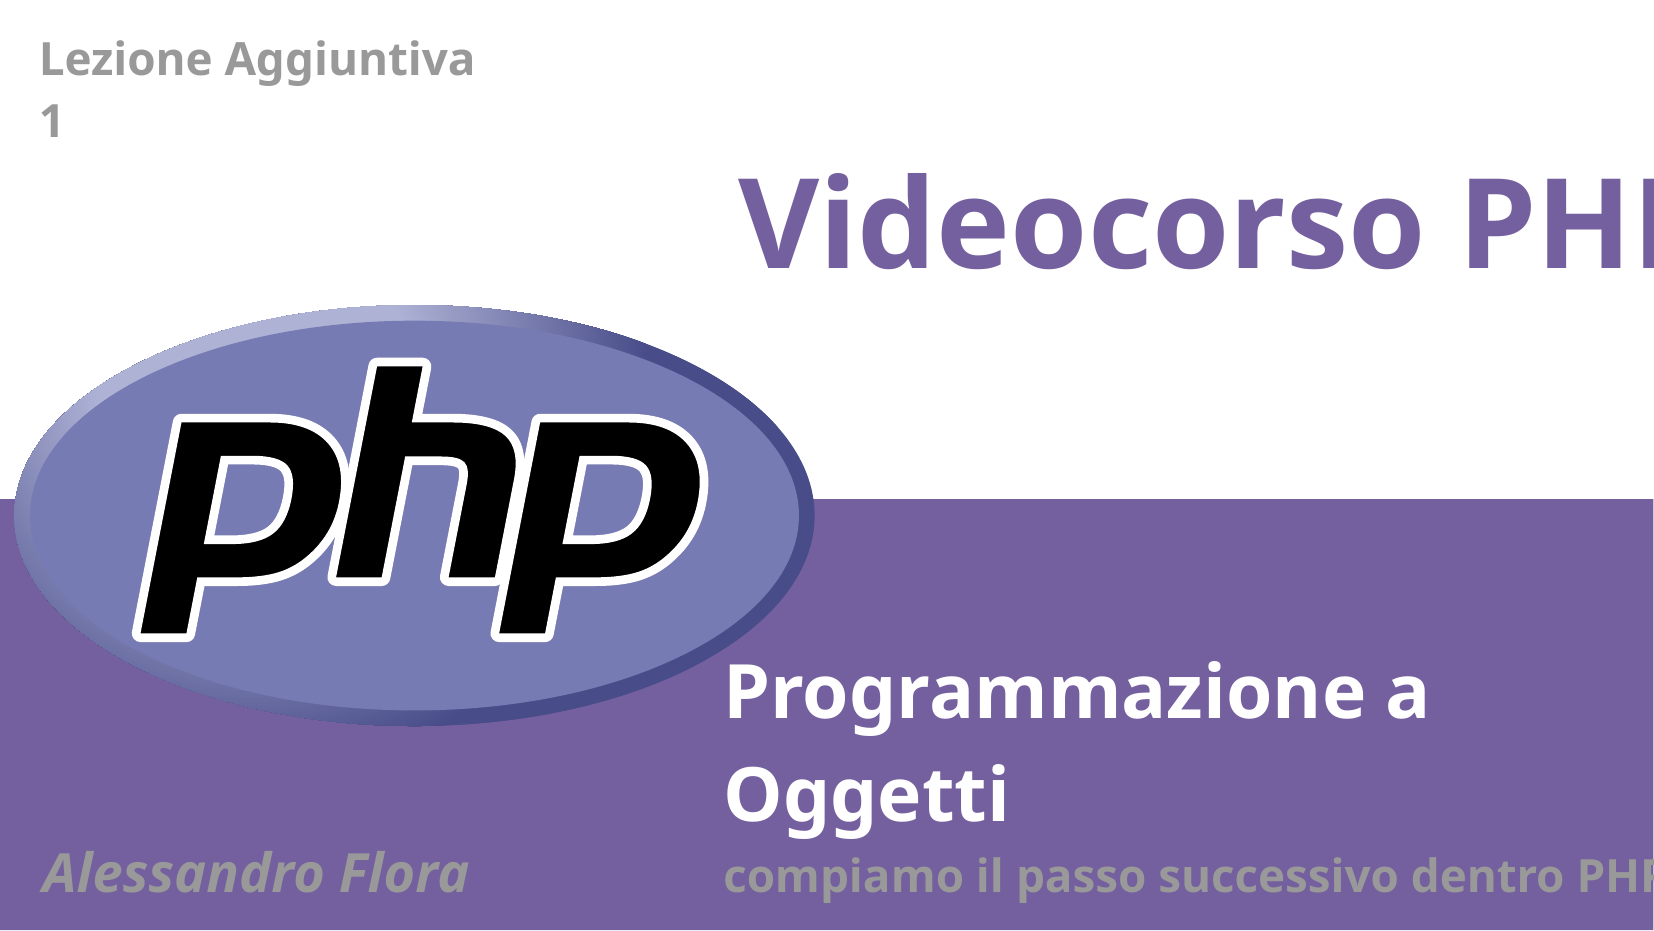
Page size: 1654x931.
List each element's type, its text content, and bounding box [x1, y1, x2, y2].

text_box Programmazione a Oggetti compiamo il passo successivo dentro PHP [708, 631, 1654, 846]
picture [2, 292, 827, 739]
text_box [0, 499, 1654, 931]
text_box [827, 499, 1654, 631]
text_box Videocorso PHP [723, 127, 1654, 293]
text_box Alessandro Flora [27, 826, 680, 907]
text_box Lezione Aggiuntiva 1 [24, 18, 502, 89]
